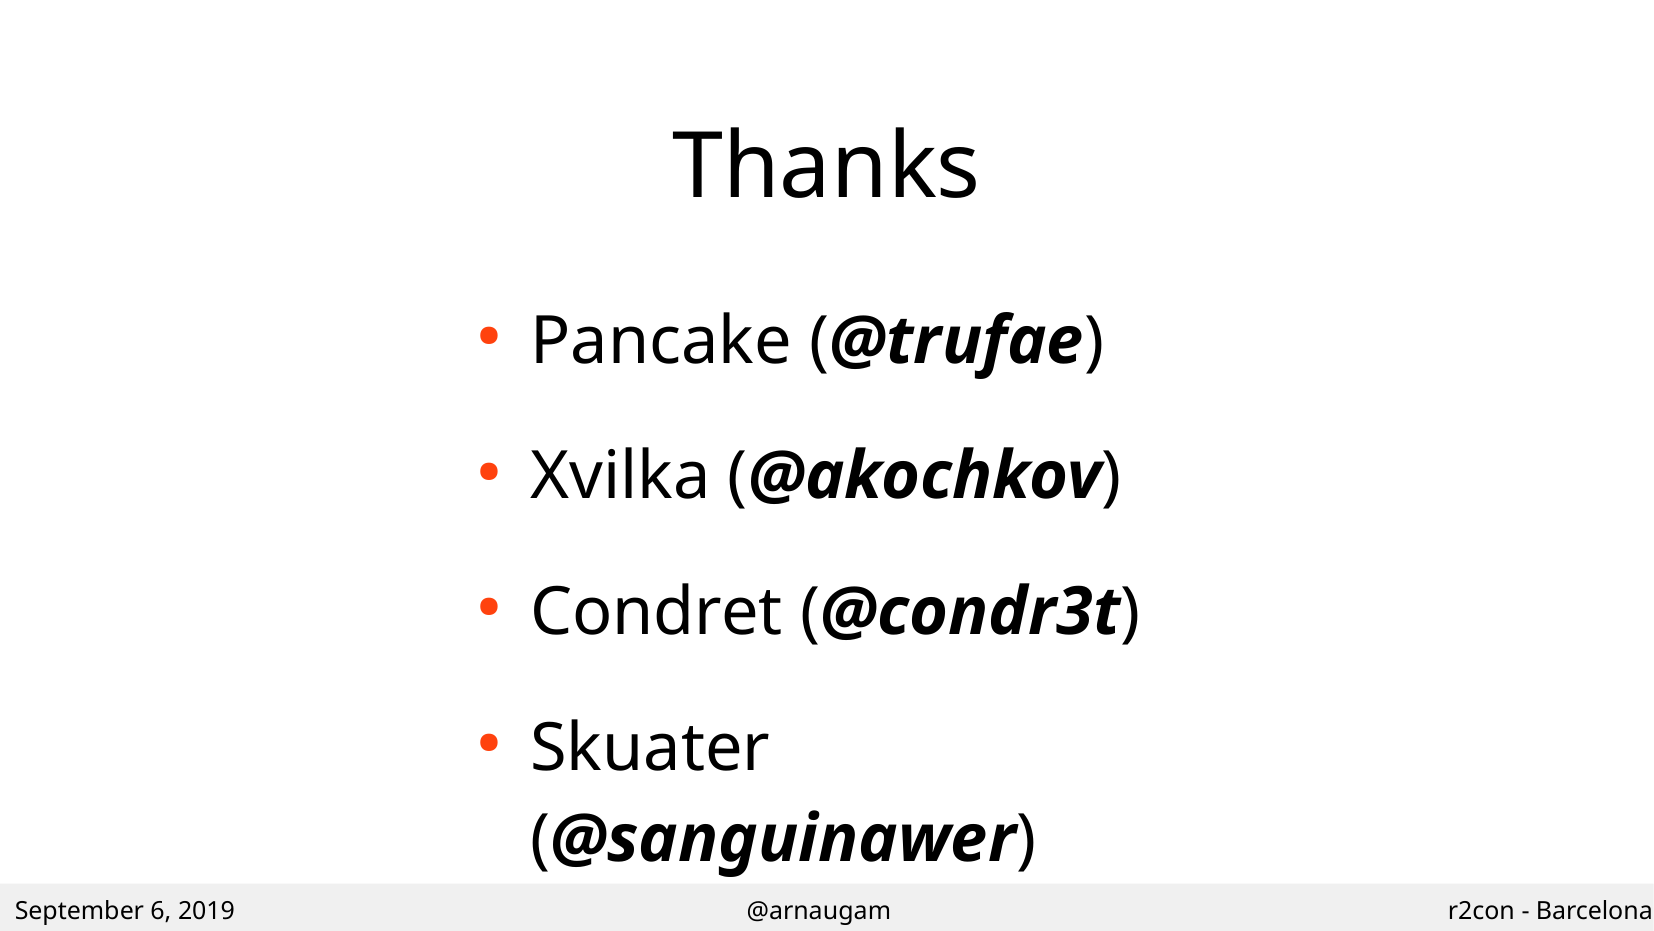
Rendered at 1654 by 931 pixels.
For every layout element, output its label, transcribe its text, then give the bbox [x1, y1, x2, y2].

list Pancake (@trufae) Xvilka (@akochkov) Condret (@condr3t) Skuater (@sanguinawer) [459, 291, 1195, 607]
title Thanks [82, 84, 1571, 240]
